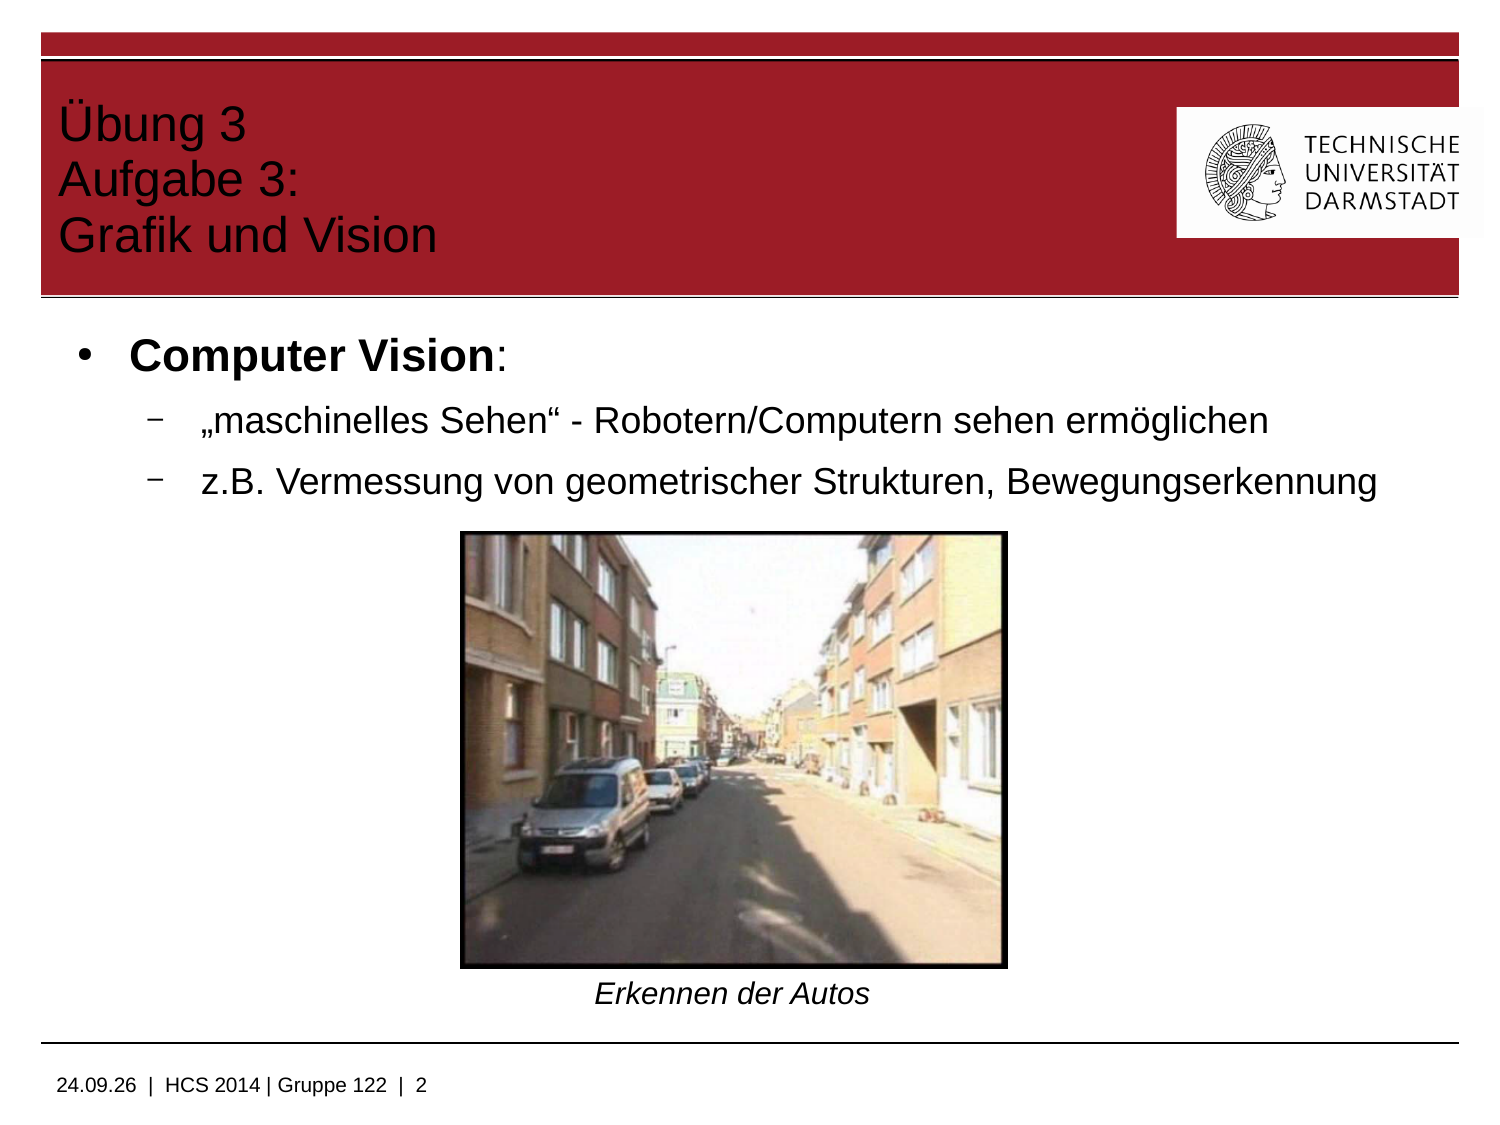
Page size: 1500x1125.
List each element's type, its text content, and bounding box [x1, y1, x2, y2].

picture [460, 531, 1008, 969]
picture [1176, 107, 1484, 238]
title Übung 3 Aufgabe 3: Grafik und Vision [59, 95, 1149, 263]
text_box Erkennen der Autos [579, 968, 886, 1019]
list Computer Vision: „maschinelles Sehen“ - Robotern/Computern sehen ermöglichen z.B. Vermessung von geometrischer Strukturen, Bewegungserkennung [59, 314, 1500, 626]
